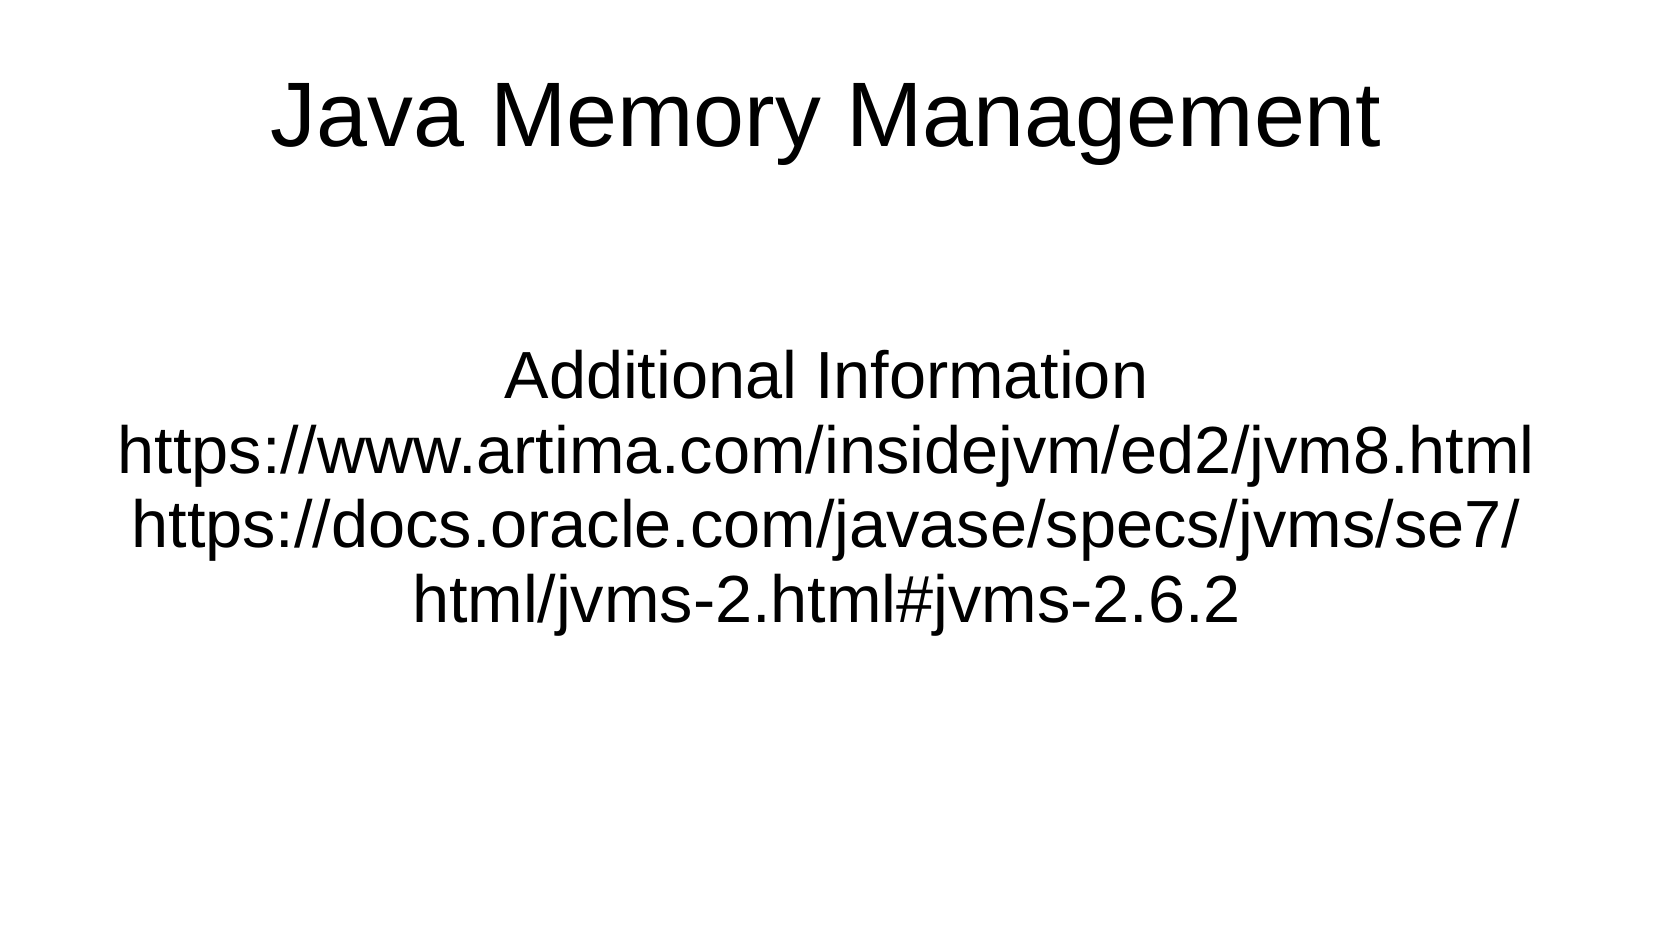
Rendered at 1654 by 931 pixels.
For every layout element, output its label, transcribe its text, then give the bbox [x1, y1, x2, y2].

subtitle Additional Information https://www.artima.com/insidejvm/ed2/jvm8.html https://docs.oracle.com/javase/specs/jvms/se7/html/jvms-2.html#jvms-2.6.2 [82, 217, 1571, 758]
title Java Memory Management [82, 37, 1571, 193]
